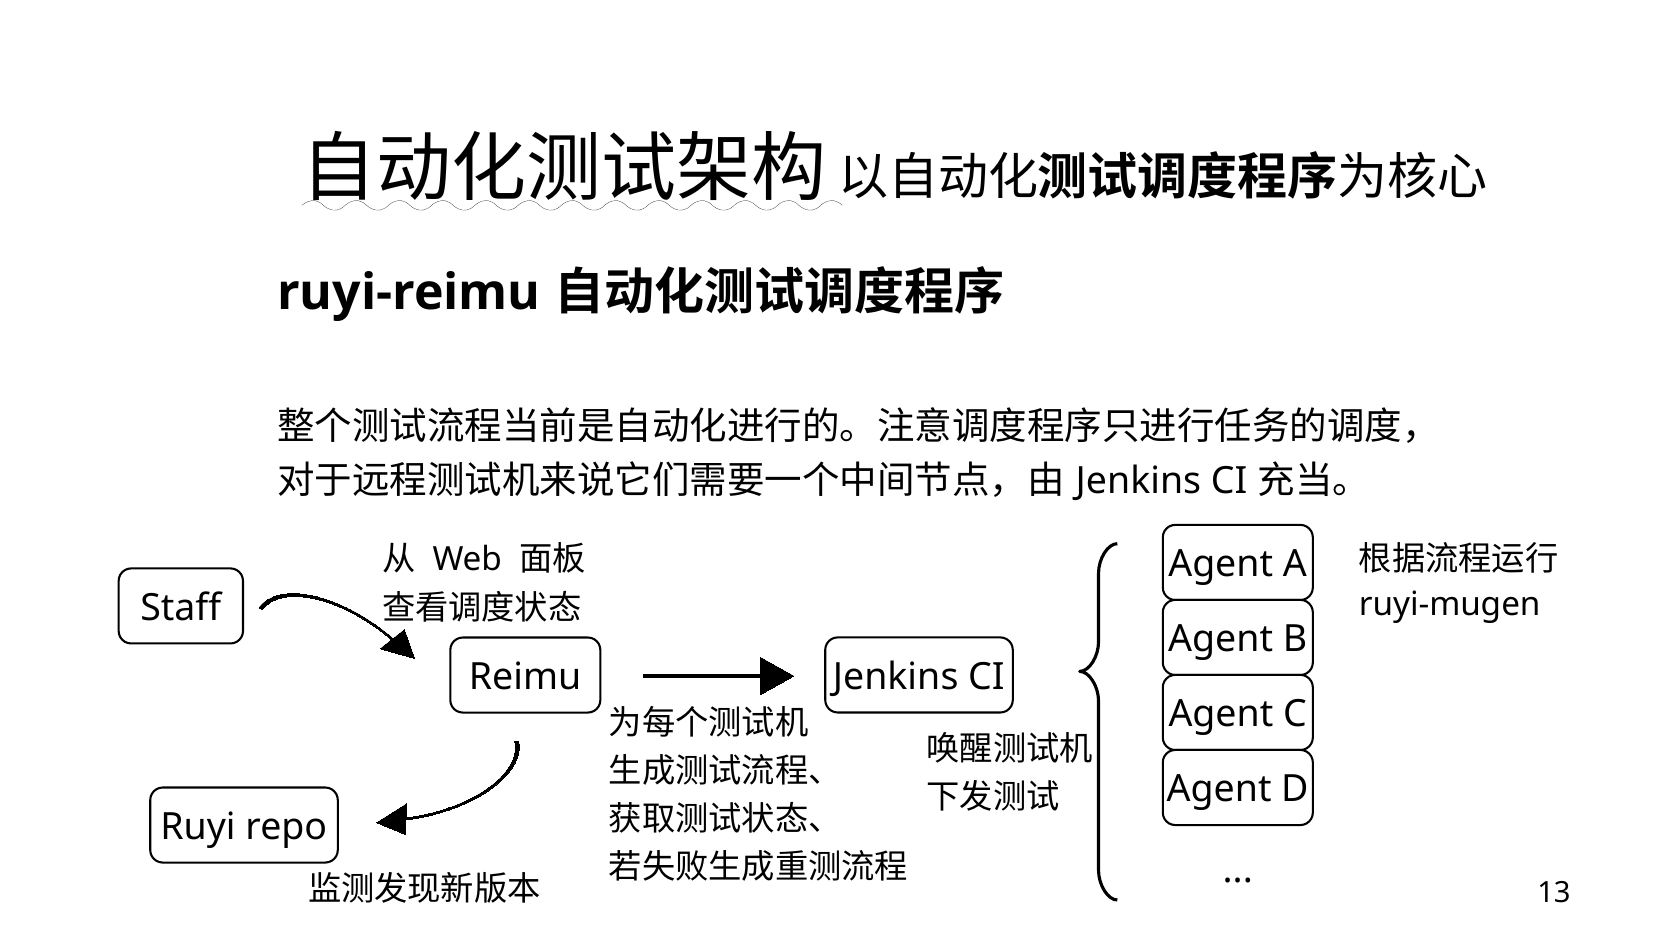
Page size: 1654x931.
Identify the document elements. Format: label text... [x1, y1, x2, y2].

text_box [376, 741, 520, 835]
text_box [259, 593, 367, 622]
text_box [643, 657, 794, 688]
text_box 监测发现新版本 [284, 854, 565, 931]
text_box ruyi-reimu自动化测试调度程序 整个测试流程当前是自动化进行的。注意调度程序只进行任务的调度，对于远程测试机来说它们需要一个中间节点，由Jenkins CI充当。 [262, 243, 1458, 526]
text_box Staff [118, 568, 244, 644]
text_box Reimu [450, 638, 601, 713]
text_box Jenkins CI [825, 637, 1013, 713]
text_box Agent C [1162, 674, 1313, 750]
text_box 唤醒测试机下发测试 [912, 714, 1138, 828]
text_box Agent B [1162, 599, 1313, 675]
text_box 从 Web 面板查看调度状态 [367, 525, 630, 638]
text_box Agent D [1162, 749, 1313, 826]
text_box 为每个测试机 生成测试流程、 获取测试状态、 若失败生成重测流程 [594, 688, 926, 896]
text_box 根据流程运行 ruyi-mugen [1344, 524, 1607, 751]
text_box [380, 638, 415, 659]
text_box Agent A [1162, 524, 1313, 600]
text_box ... [1162, 830, 1313, 906]
title 自动化测试架构 以自动化测试调度程序为核心 [76, 76, 1654, 233]
text_box Ruyi repo [150, 787, 338, 863]
